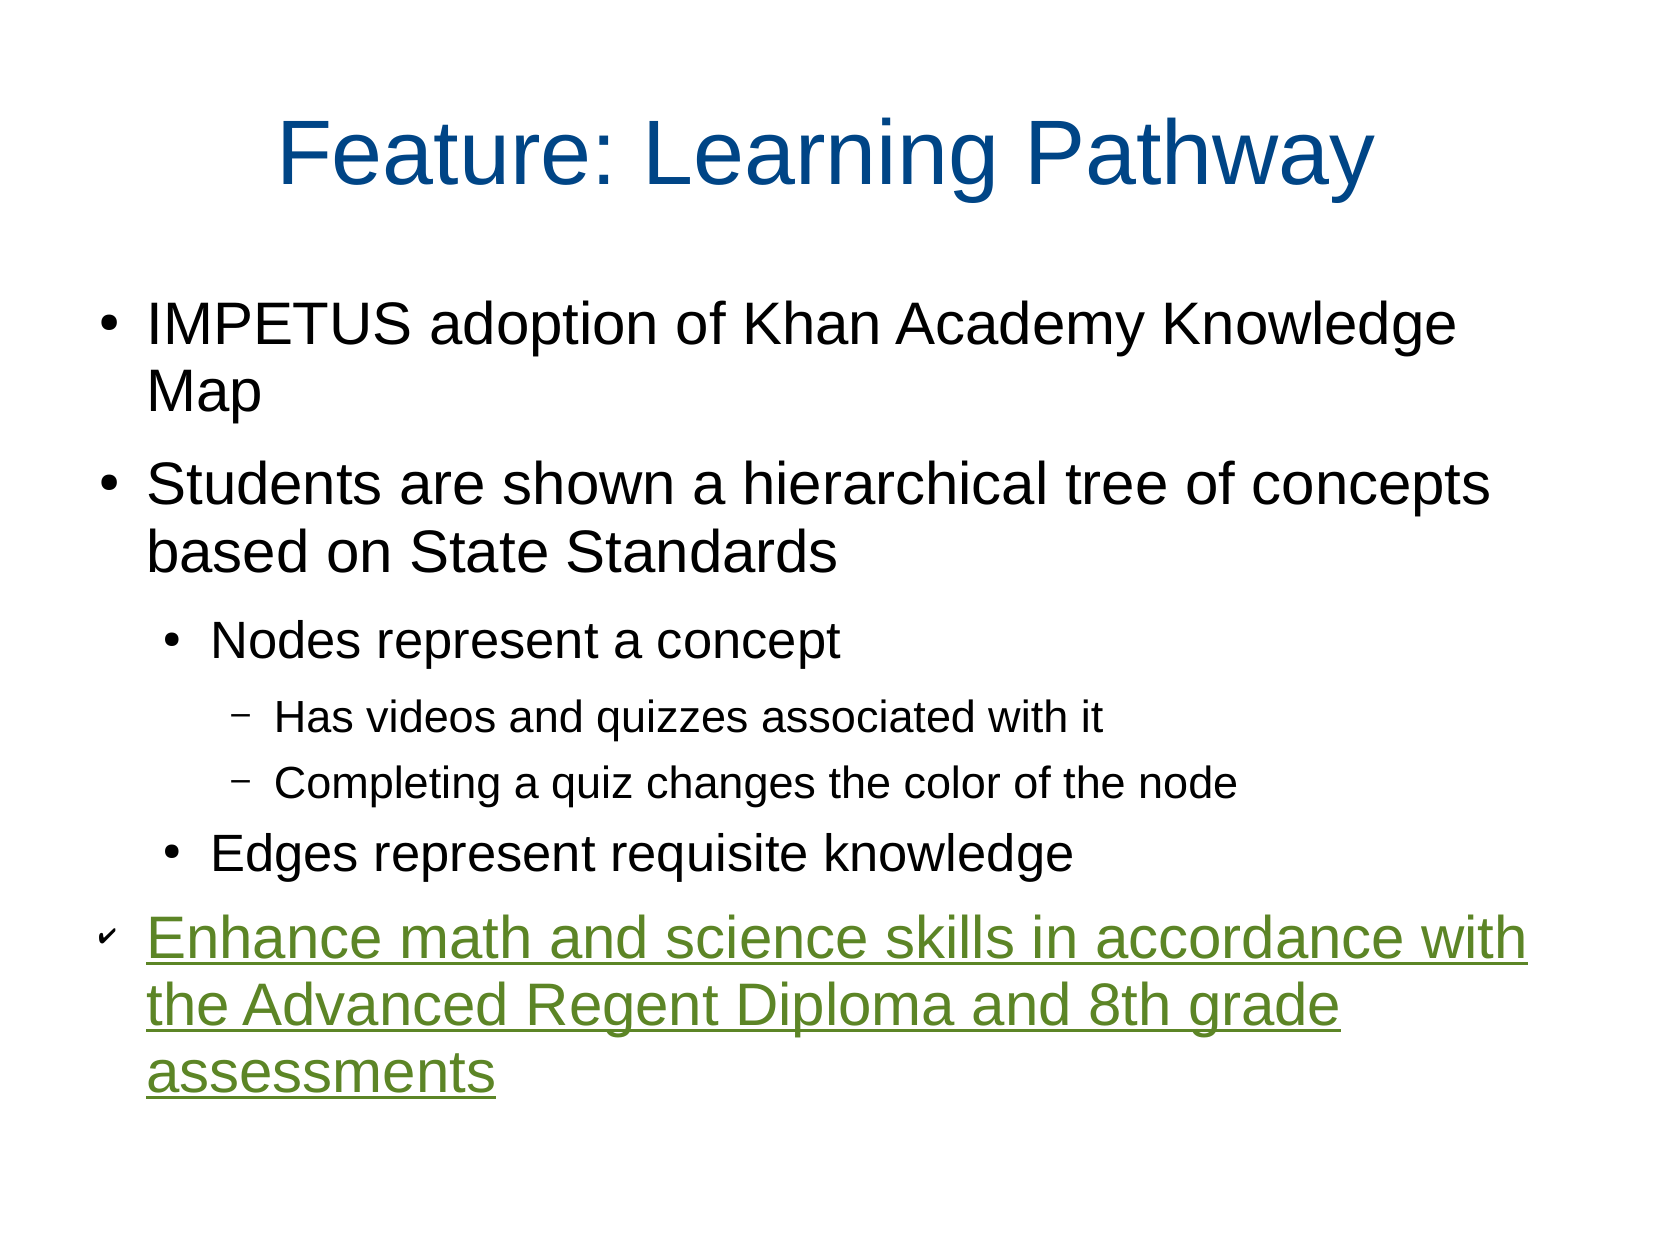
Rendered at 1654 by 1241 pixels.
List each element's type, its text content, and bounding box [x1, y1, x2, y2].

title Feature: Learning Pathway [82, 49, 1571, 257]
list IMPETUS adoption of Khan Academy Knowledge Map Students are shown a hierarchical tree of concepts based on State Standards Nodes represent a concept Has videos and quizzes associated with it Completing a quiz changes the color of the node Edges represent requisite knowledge Enhance math and science skills in accordance with the Advanced Regent Diploma and 8th grade assessments [82, 290, 1571, 1109]
